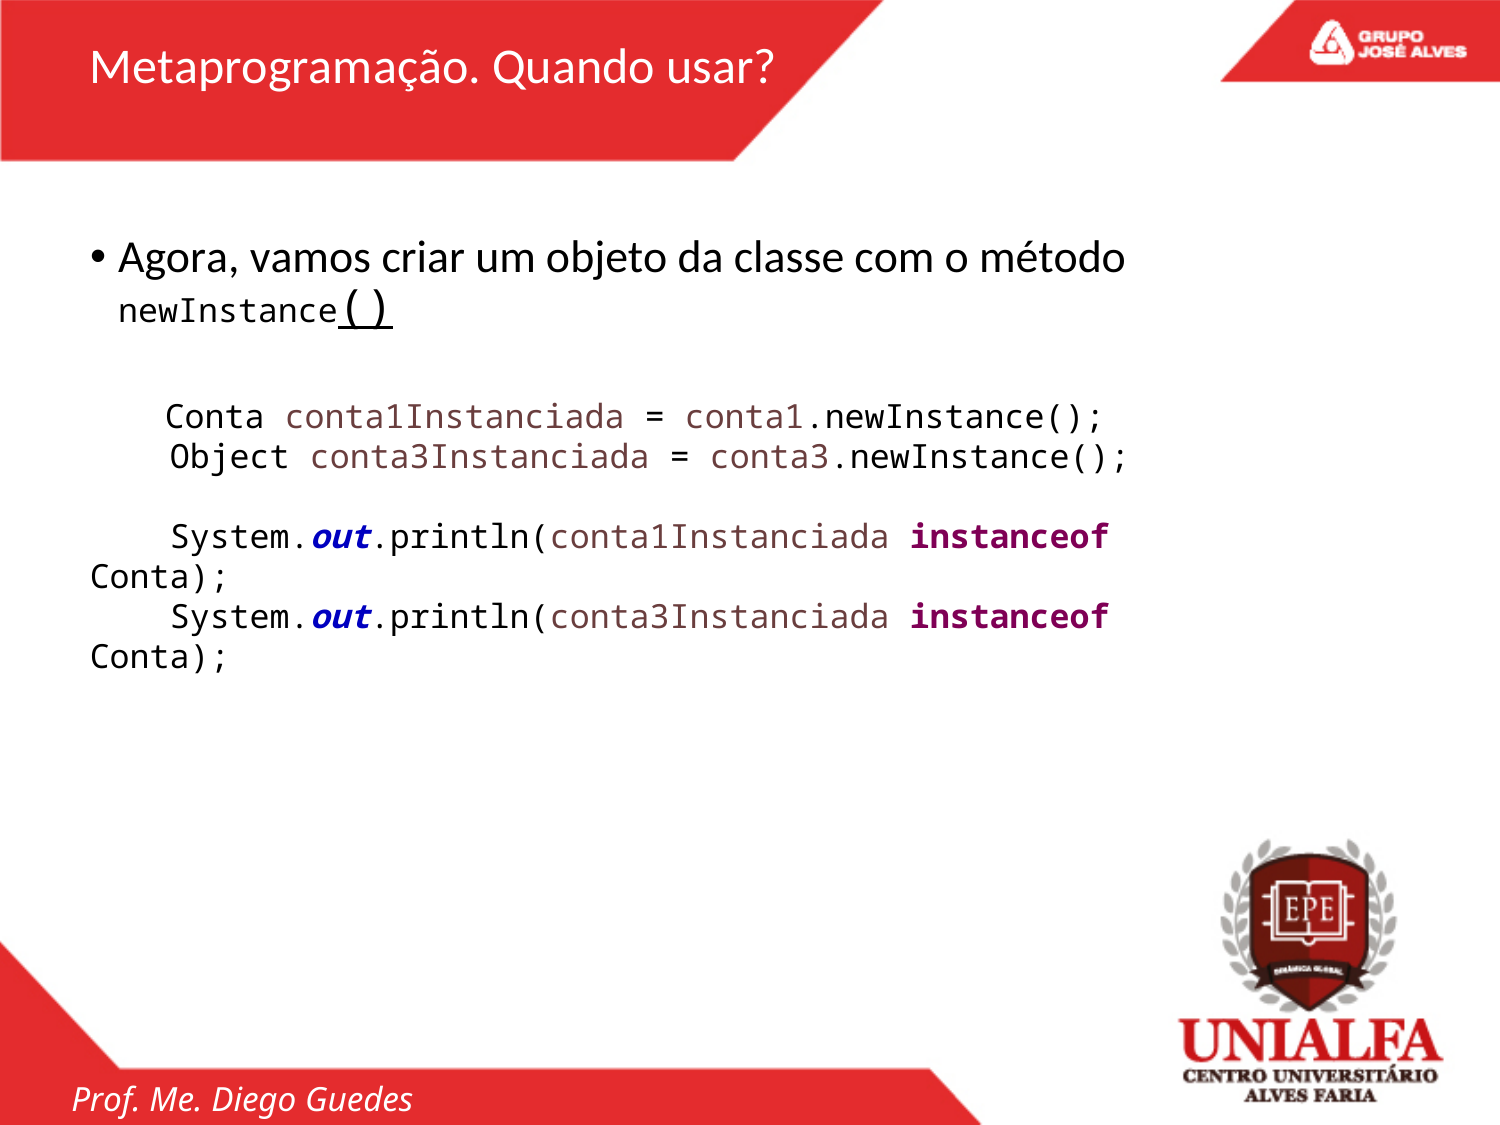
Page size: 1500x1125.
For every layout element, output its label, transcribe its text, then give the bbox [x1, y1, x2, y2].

text_box Metaprogramação. Quando usar? [75, 25, 805, 101]
text_box Prof. Me. Diego Guedes [56, 1070, 711, 1125]
list Agora, vamos criar um objeto da classe com o método newInstance() [75, 225, 1426, 933]
text_box Conta conta1Instanciada = conta1.newInstance(); Object conta3Instanciada = conta3.newInstance(); System.out.println(conta1Instanciada instanceof Conta); System.out.println(conta3Instanciada instanceof Conta); [75, 387, 1283, 683]
picture [0, 0, 1500, 1125]
